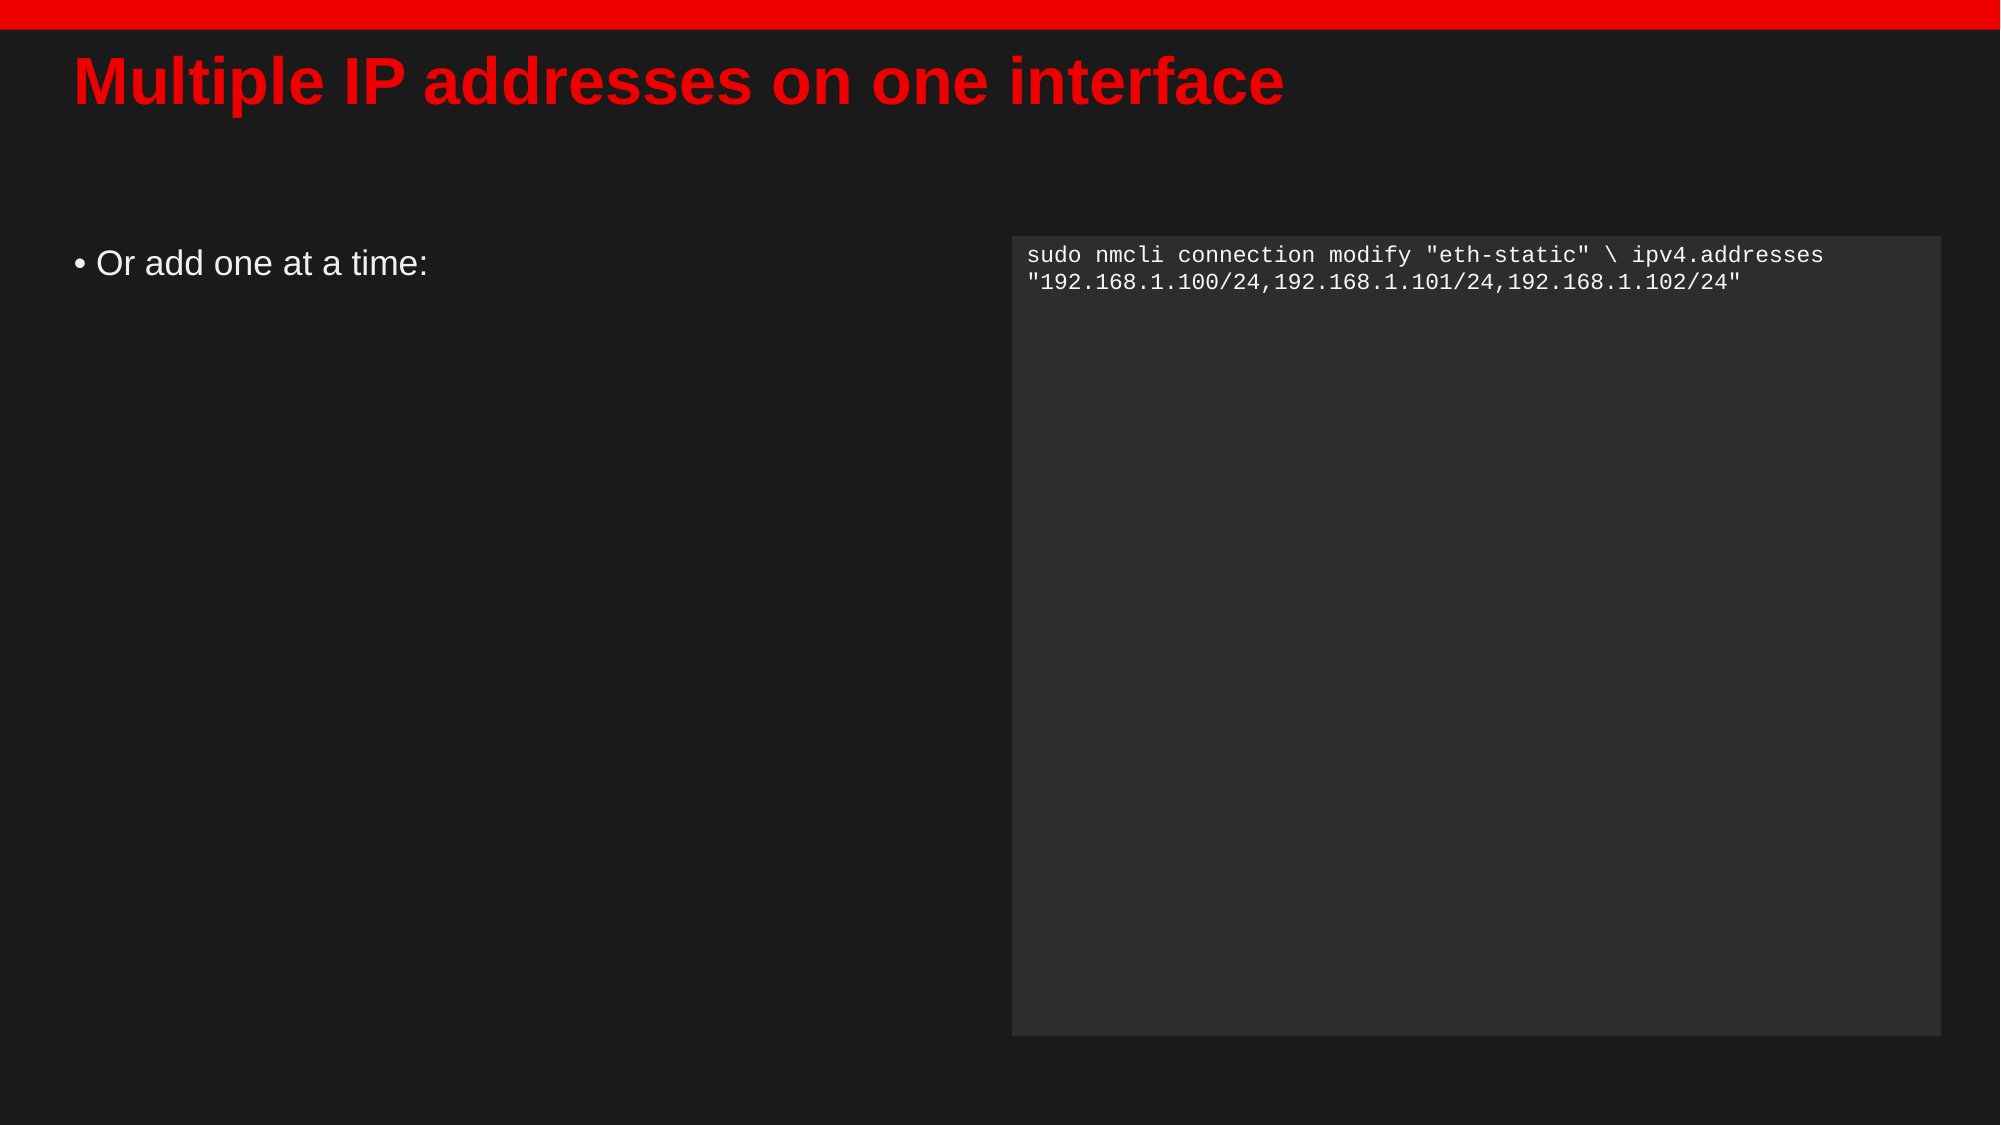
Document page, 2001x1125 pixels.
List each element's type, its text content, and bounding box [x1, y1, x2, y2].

text_box sudo nmcli connection modify "eth-static" \ ipv4.addresses "192.168.1.100/24,192.168.1.101/24,192.168.1.102/24" [1011, 236, 1942, 1037]
text_box [0, 0, 2001, 30]
text_box Multiple IP addresses on one interface [59, 36, 1942, 208]
text_box • Or add one at a time: [59, 236, 989, 1037]
